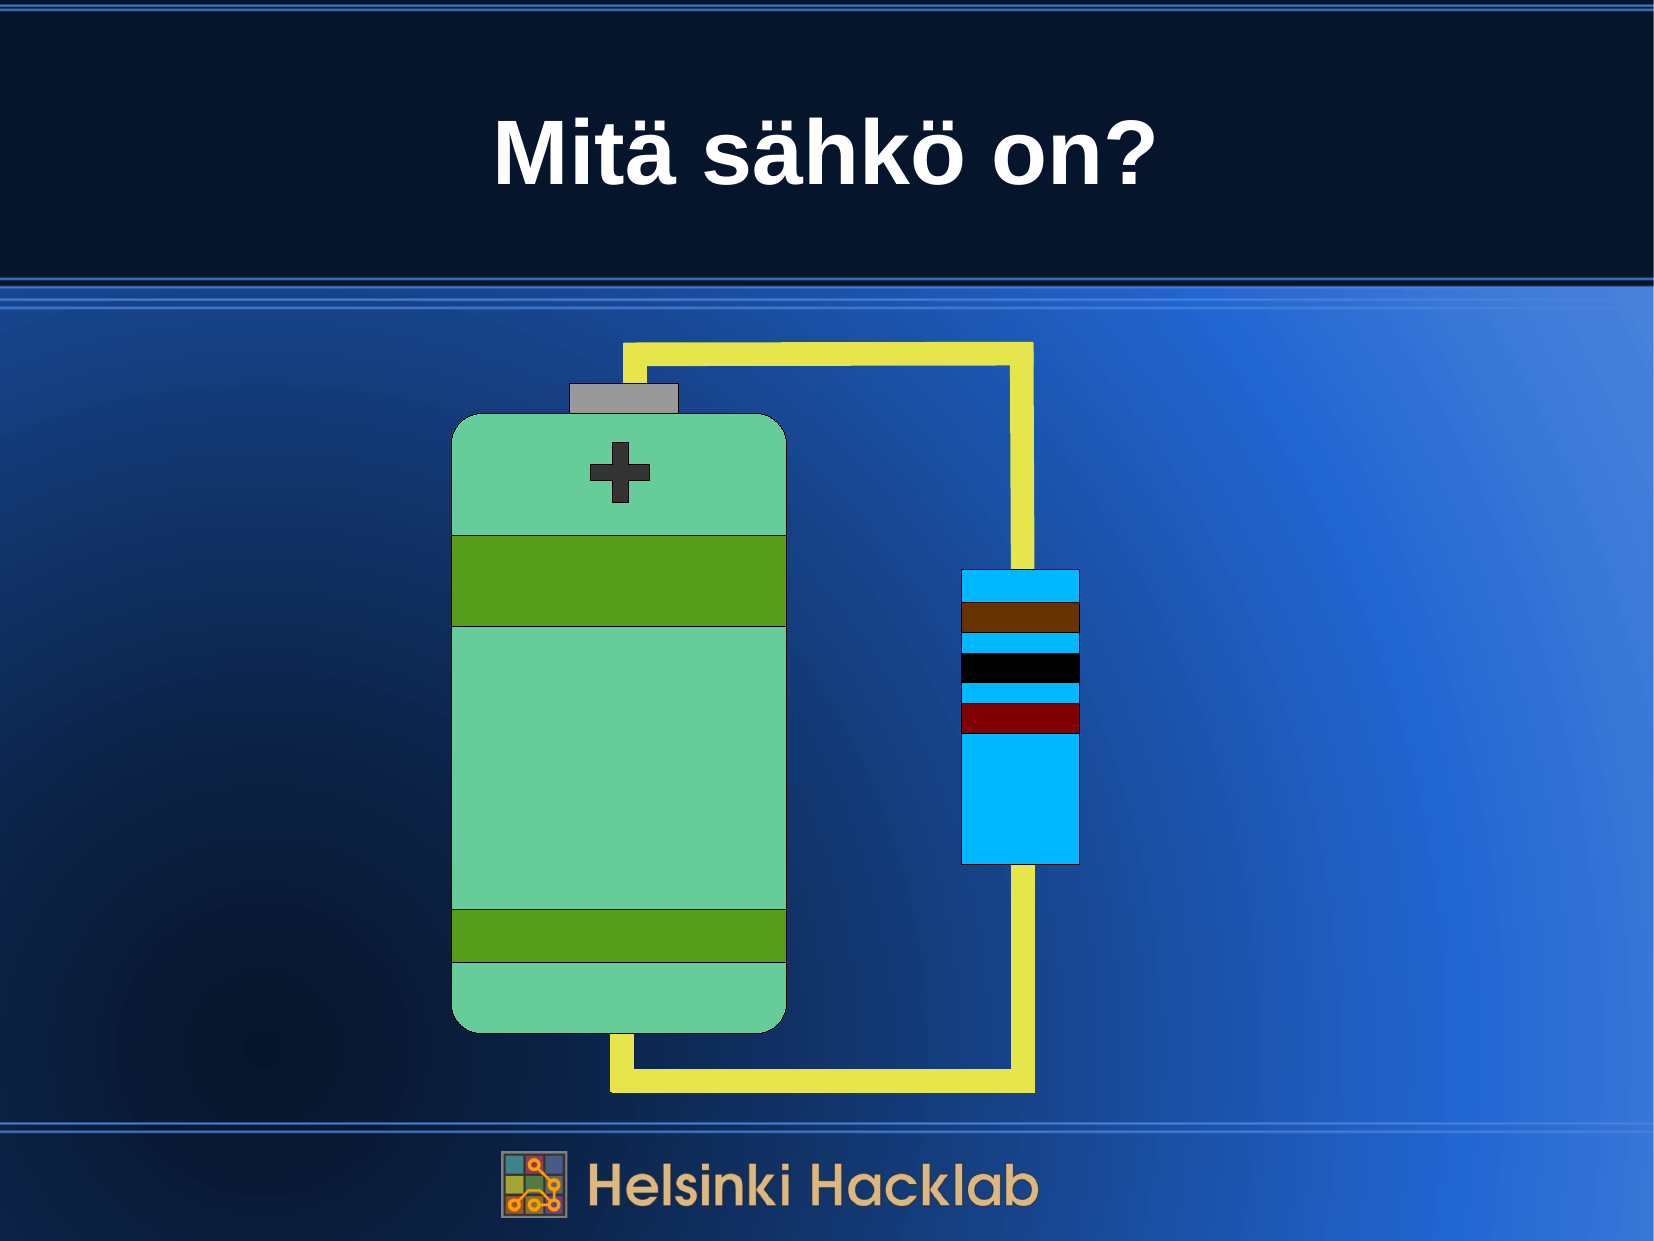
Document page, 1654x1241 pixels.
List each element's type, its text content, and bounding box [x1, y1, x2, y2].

text_box [961, 569, 1080, 865]
picture [0, 0, 1654, 1241]
title Mitä sähkö on? [82, 49, 1571, 257]
text_box [451, 383, 787, 1034]
